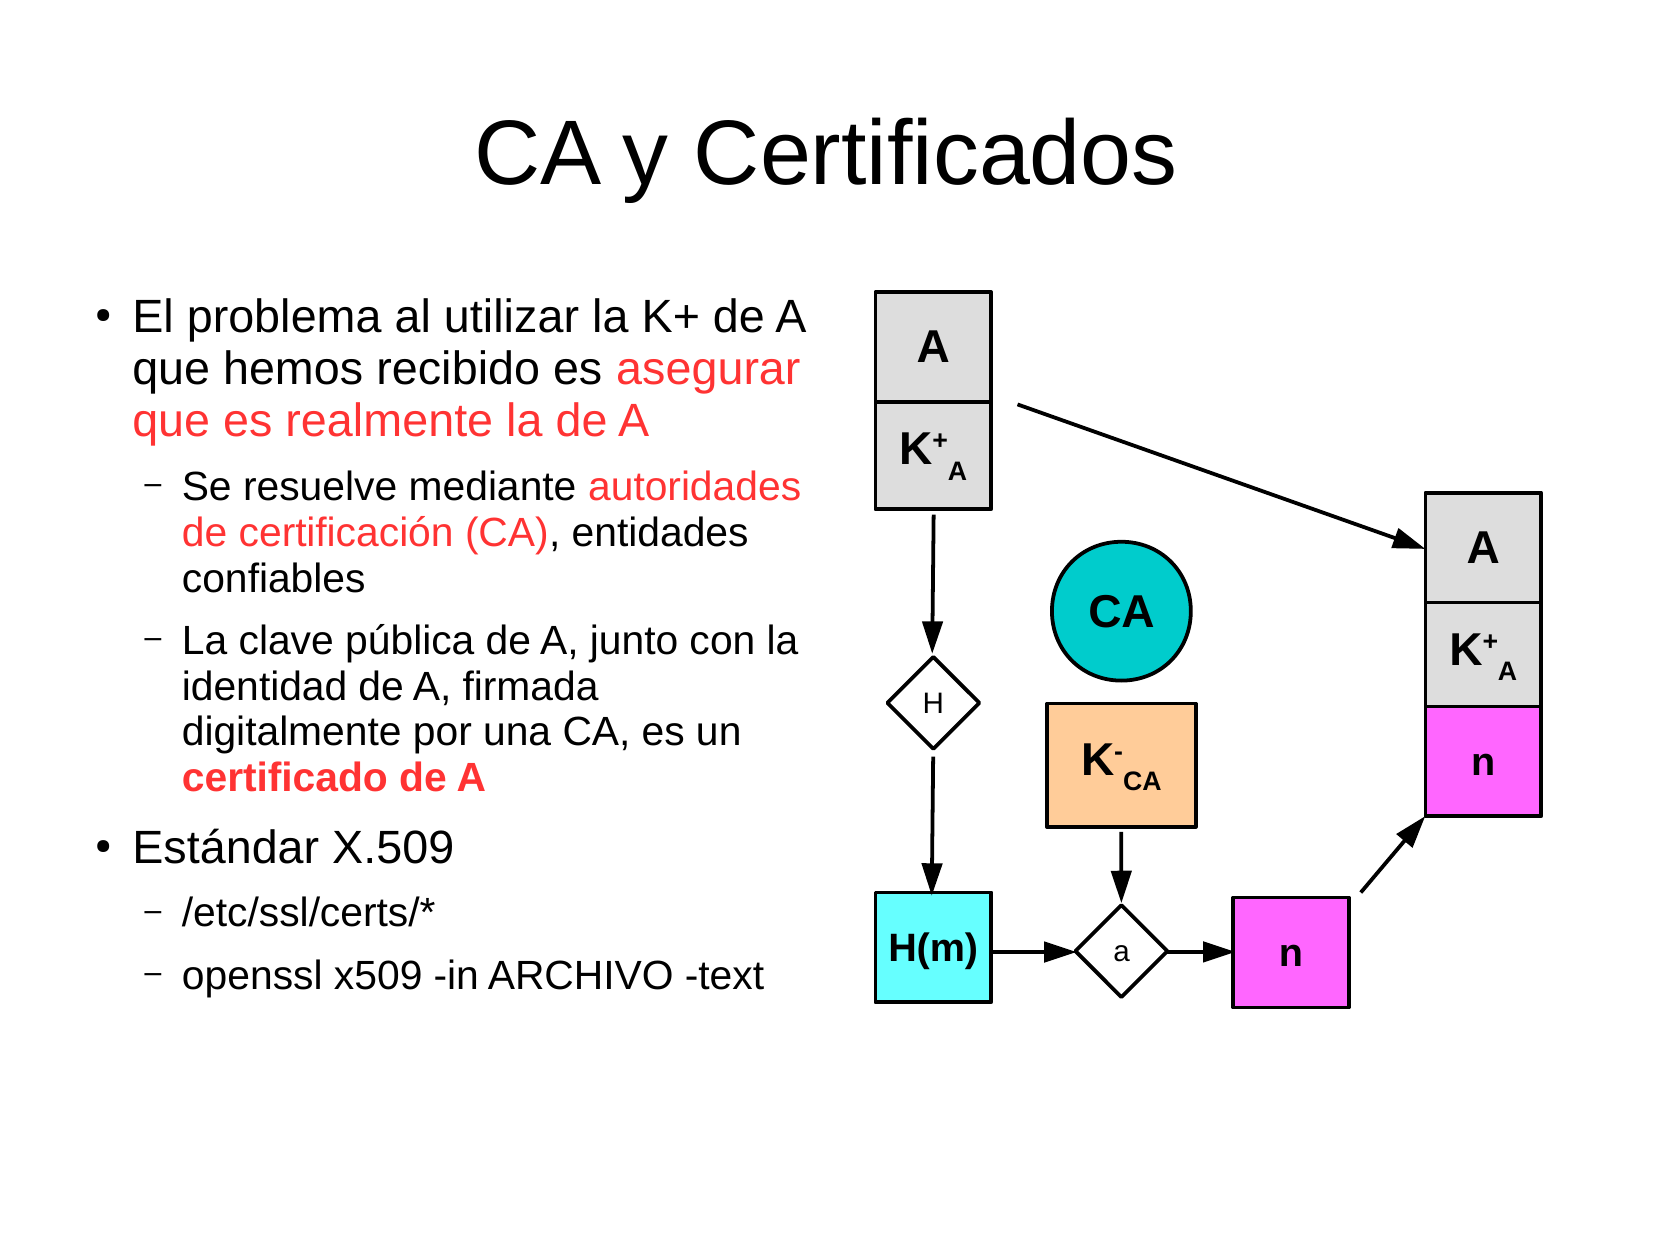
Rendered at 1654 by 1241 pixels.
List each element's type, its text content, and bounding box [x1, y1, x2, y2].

list El problema al utilizar la K+ de A que hemos recibido es asegurar que es realmente la de A Se resuelve mediante autoridades de certificación (CA), entidades confiables La clave pública de A, junto con la identidad de A, firmada digitalmente por una CA, es un certificado de A Estándar X.509 /etc/ssl/certs/* openssl x509 -in ARCHIVO -text [82, 290, 809, 1010]
picture [873, 290, 1544, 1010]
title CA y Certificados [82, 49, 1571, 257]
